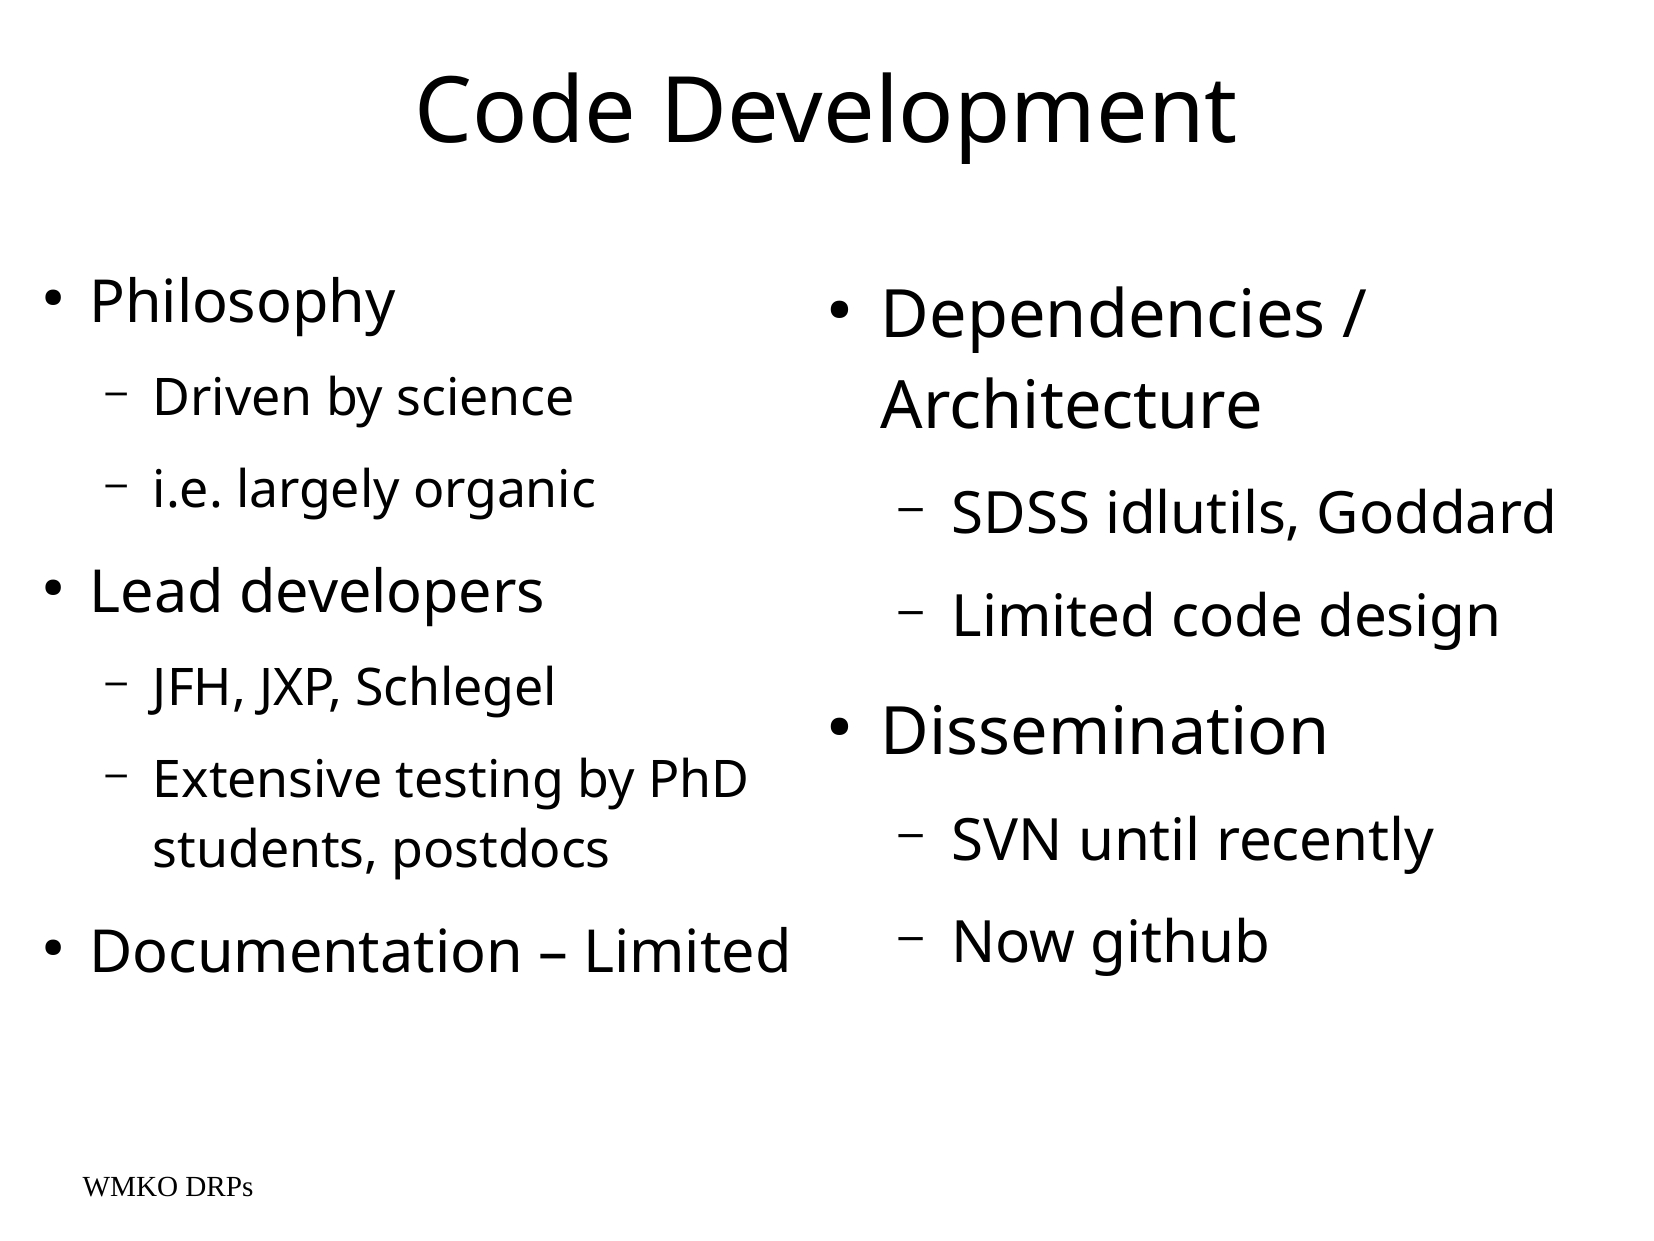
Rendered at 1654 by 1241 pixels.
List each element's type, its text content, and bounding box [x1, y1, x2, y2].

list Dependencies / Architecture SDSS idlutils, Goddard Limited code design Dissemination SVN until recently Now github [810, 266, 1651, 1051]
list Philosophy Driven by science i.e. largely organic Lead developers JFH, JXP, Schlegel Extensive testing by PhD students, postdocs Documentation – Limited [26, 258, 807, 1054]
title Code Development [82, 47, 1571, 167]
